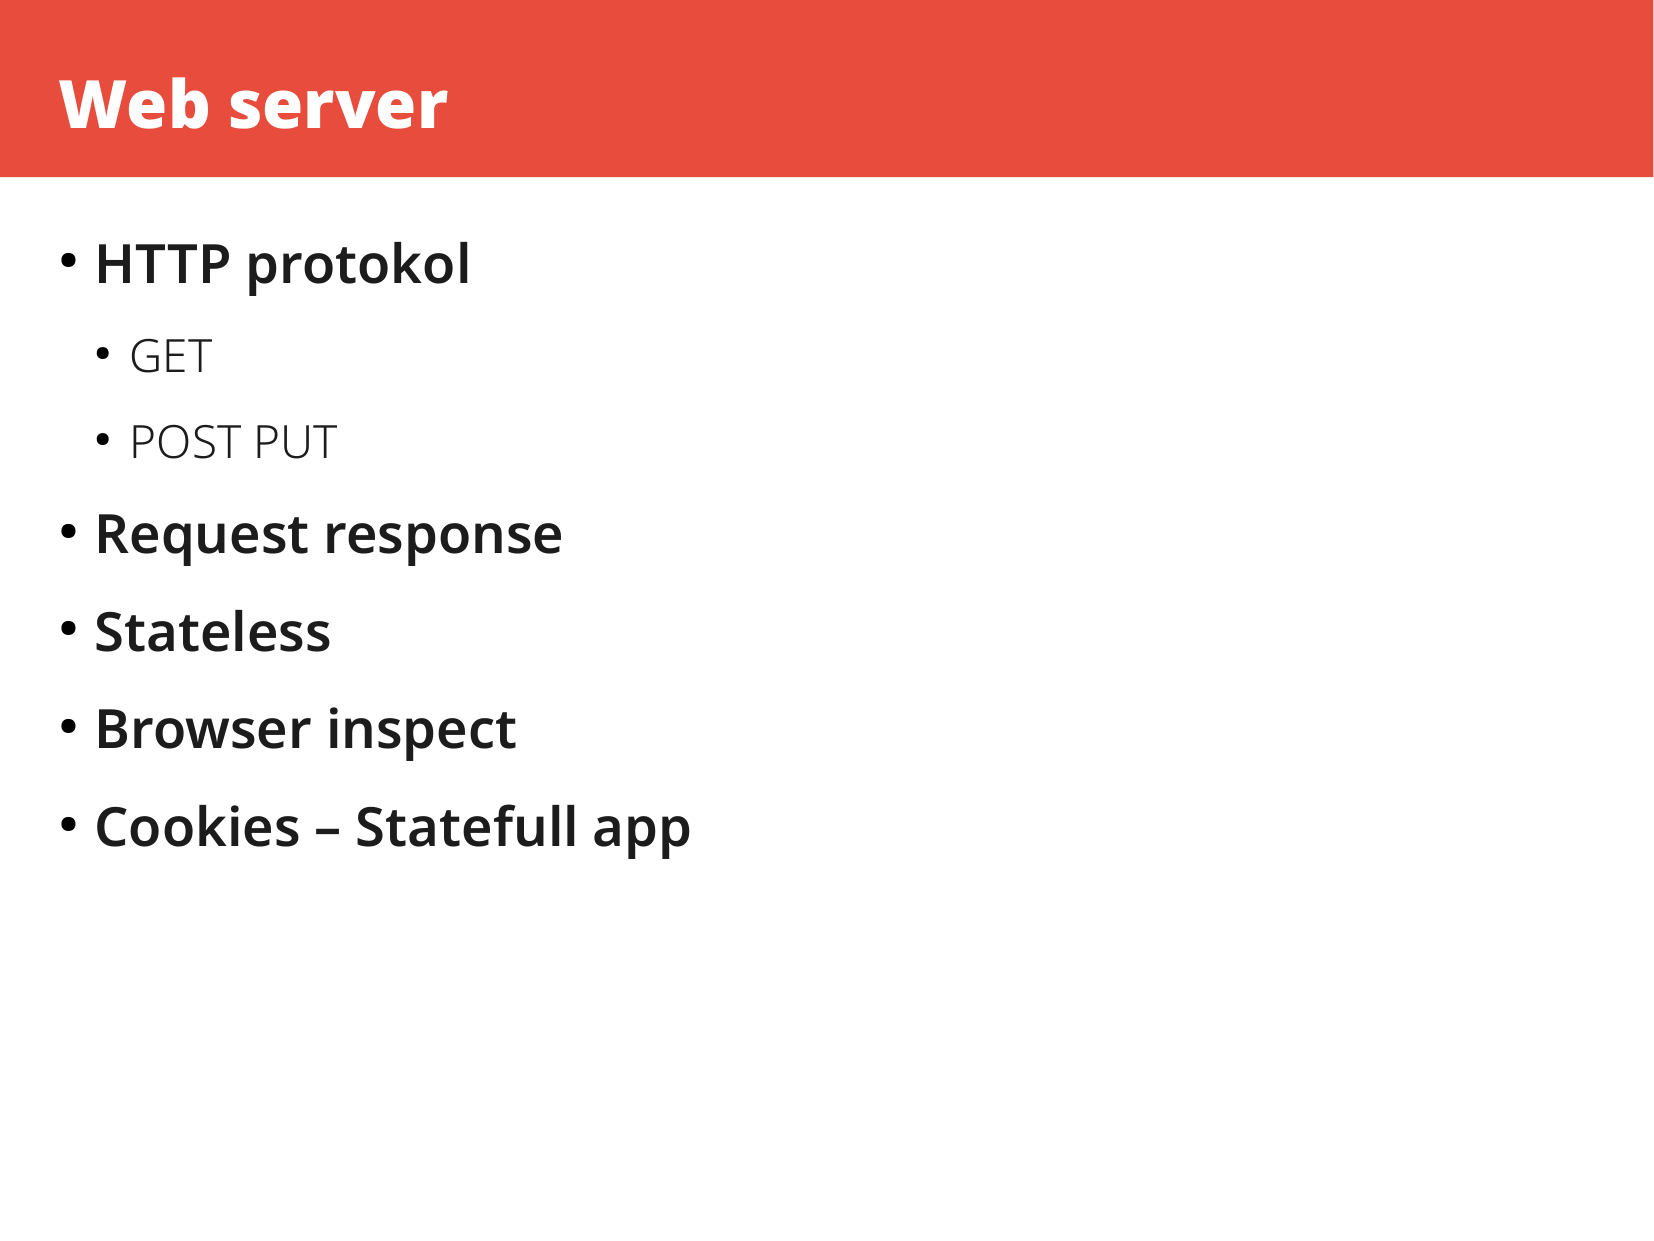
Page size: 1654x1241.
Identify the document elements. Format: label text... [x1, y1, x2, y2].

title Web server [59, 0, 1595, 148]
list HTTP protokol GET POST PUT Request response Stateless Browser inspect Cookies – Statefull app [59, 225, 1593, 1183]
